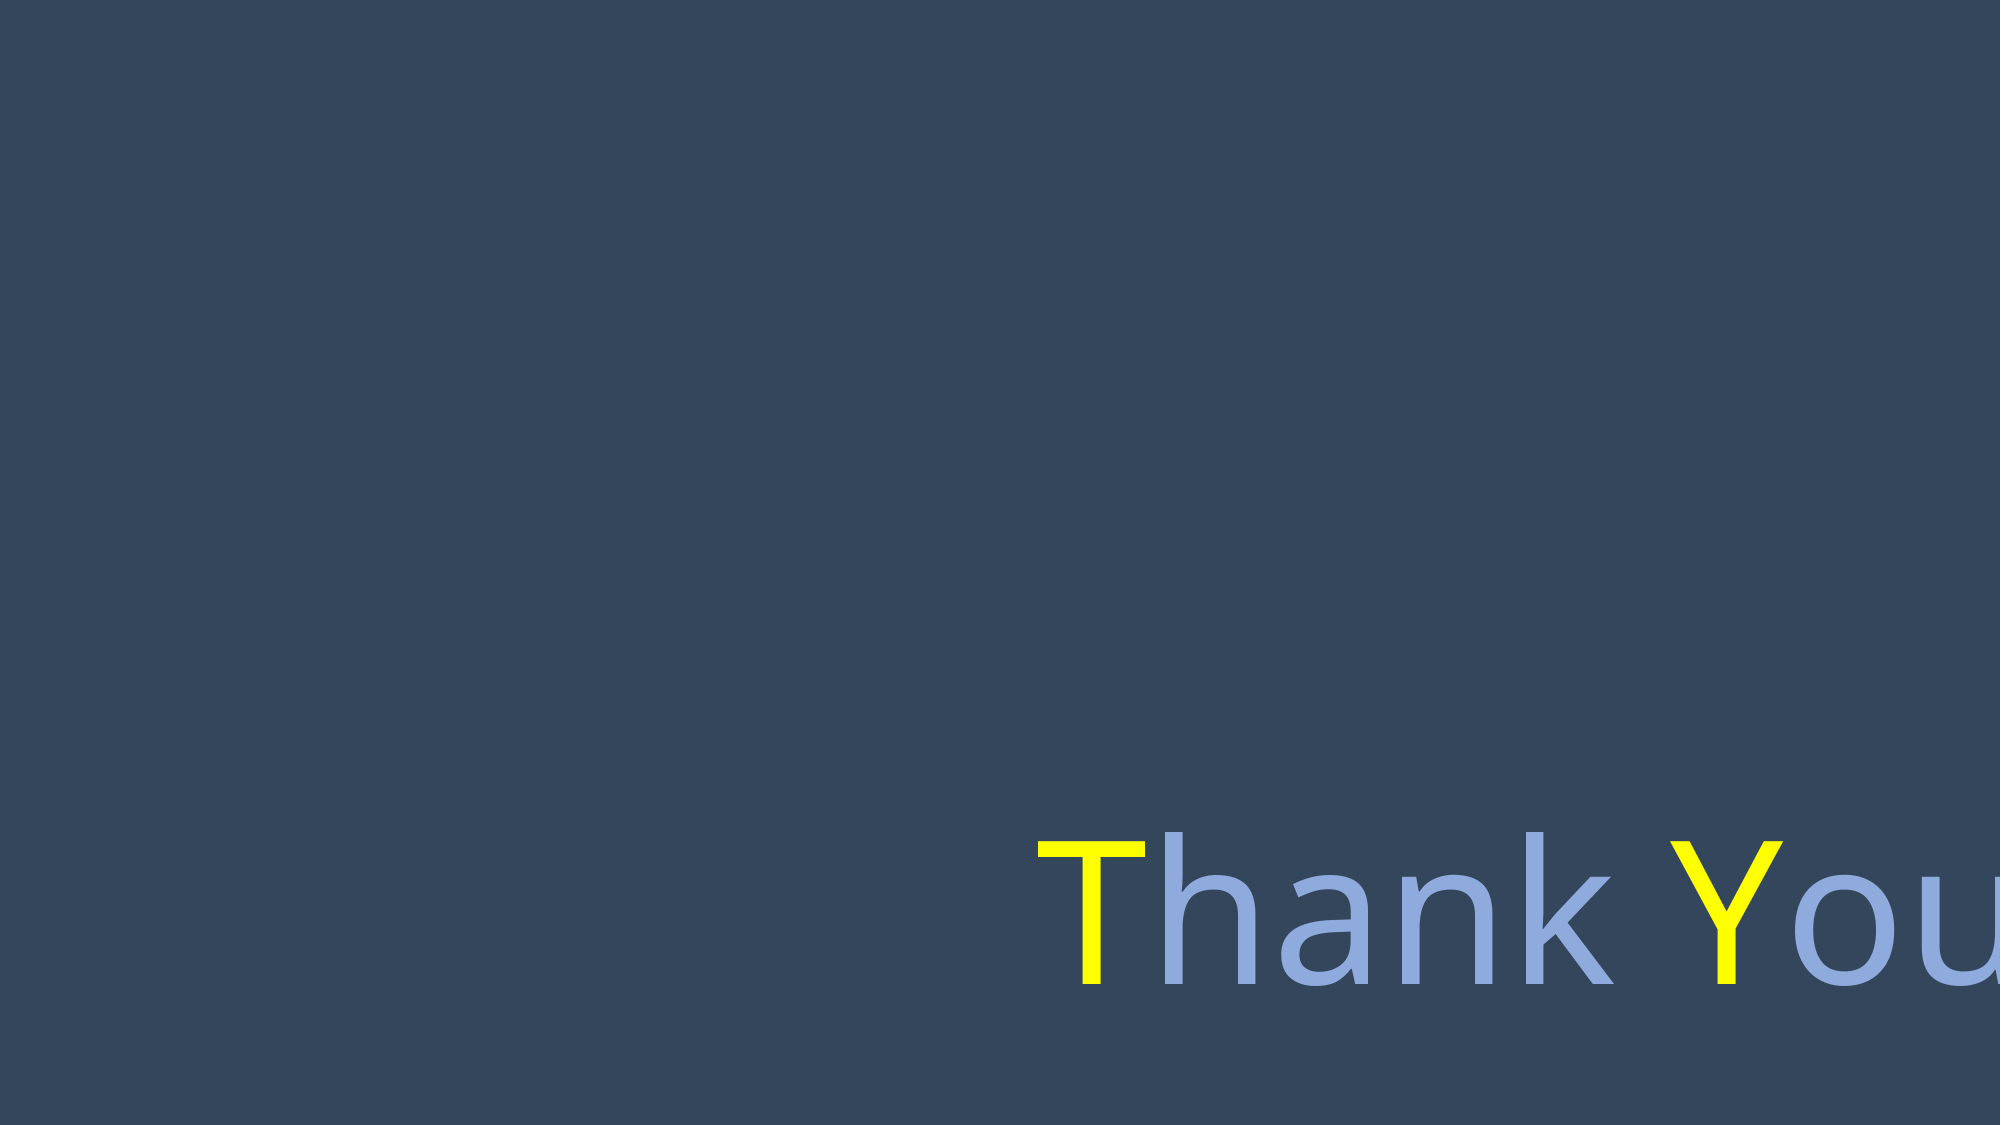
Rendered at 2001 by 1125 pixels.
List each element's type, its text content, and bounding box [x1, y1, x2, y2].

title Thank You [1036, 815, 2000, 1049]
